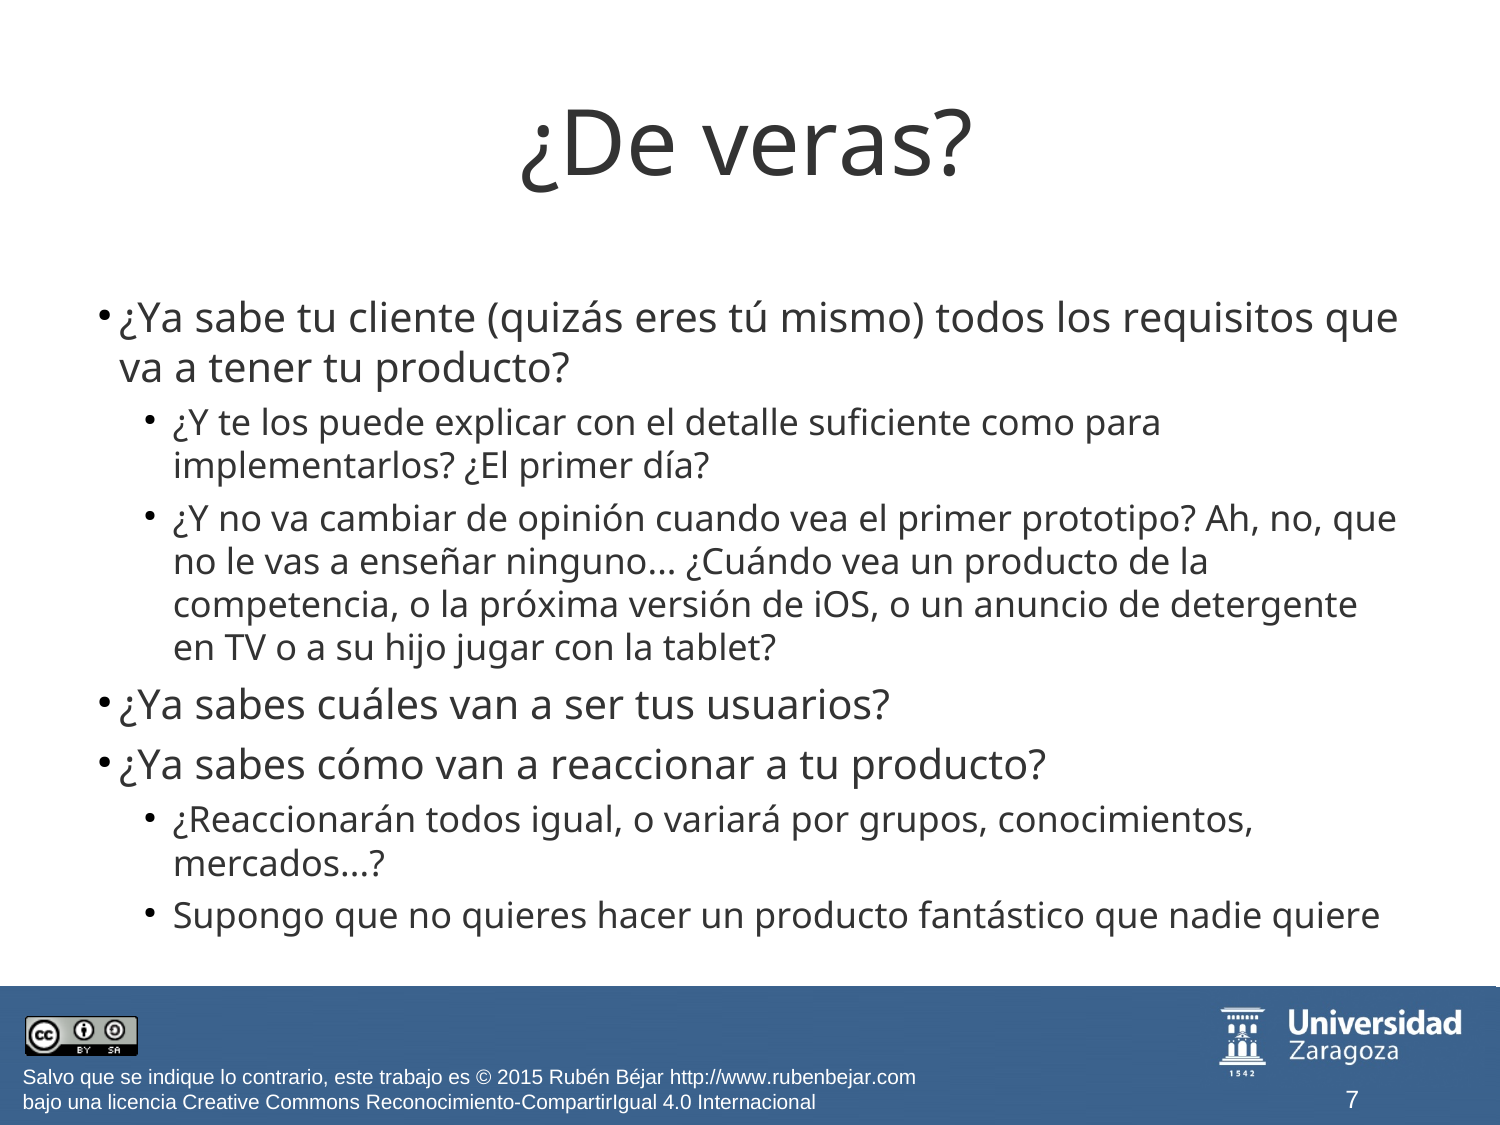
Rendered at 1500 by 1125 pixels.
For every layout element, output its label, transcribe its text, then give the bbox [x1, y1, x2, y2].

picture [0, 986, 1500, 1125]
title ¿De veras? [74, 21, 1420, 257]
list ¿Ya sabe tu cliente (quizás eres tú mismo) todos los requisitos que va a tener tu producto? ¿Y te los puede explicar con el detalle suficiente como para implementarlos? ¿El primer día? ¿Y no va cambiar de opinión cuando vea el primer prototipo? Ah, no, que no le vas a enseñar ninguno... ¿Cuándo vea un producto de la competencia, o la próxima versión de iOS, o un anuncio de detergente en TV o a su hijo jugar con la tablet? ¿Ya sabes cuáles van a ser tus usuarios? ¿Ya sabes cómo van a reaccionar a tu producto? ¿Reaccionarán todos igual, o variará por grupos, conocimientos, mercados...? Supongo que no quieres hacer un producto fantástico que nadie quiere [82, 283, 1418, 957]
